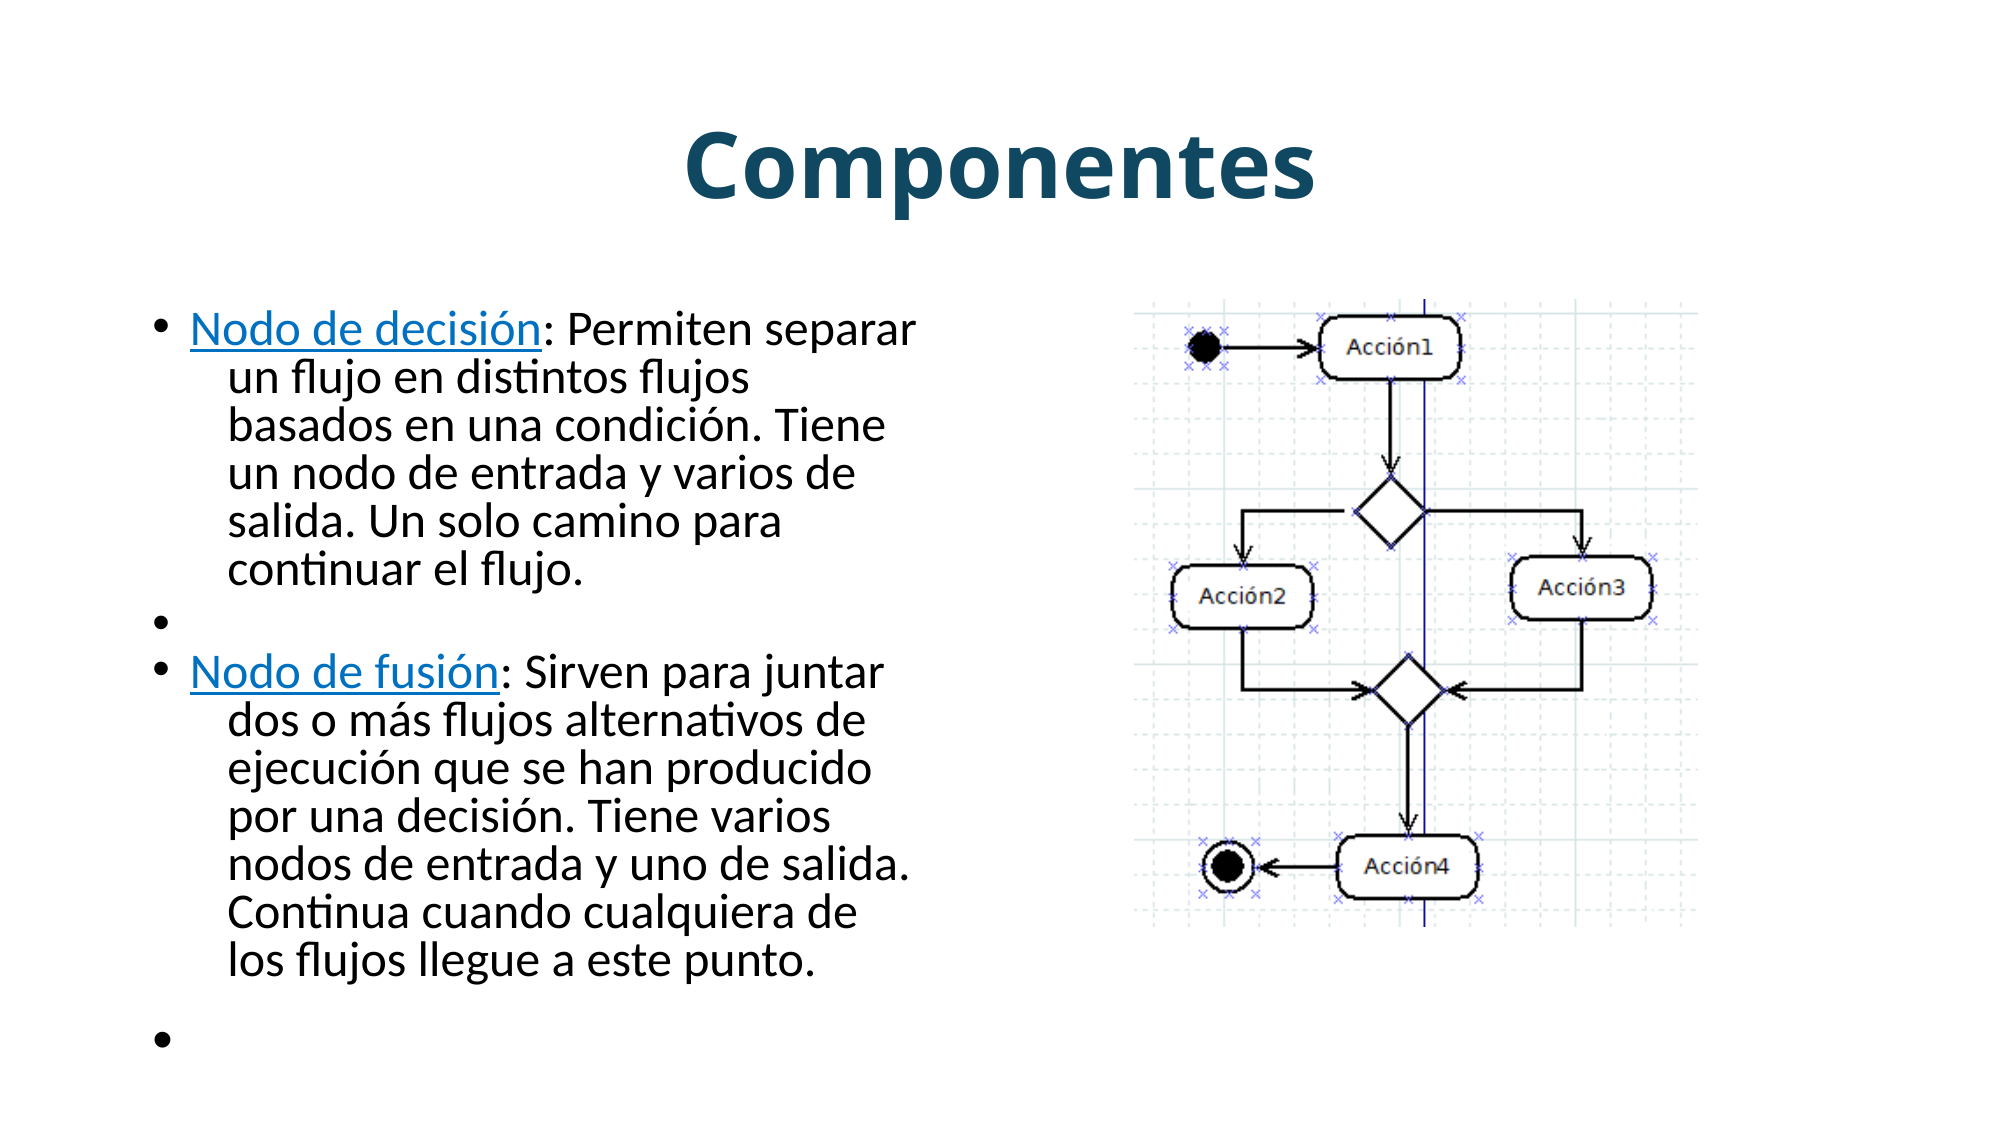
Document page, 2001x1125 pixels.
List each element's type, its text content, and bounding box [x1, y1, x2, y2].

list Nodo de decisión: Permiten separar un flujo en distintos flujos basados en una condición. Tiene un nodo de entrada y varios de salida. Un solo camino para continuar el flujo. Nodo de fusión: Sirven para juntar dos o más flujos alternativos de ejecución que se han producido por una decisión. Tiene varios nodos de entrada y uno de salida. Continua cuando cualquiera de los flujos llegue a este punto. [137, 299, 933, 1014]
title Componentes [137, 59, 1863, 278]
picture [1134, 299, 1698, 927]
